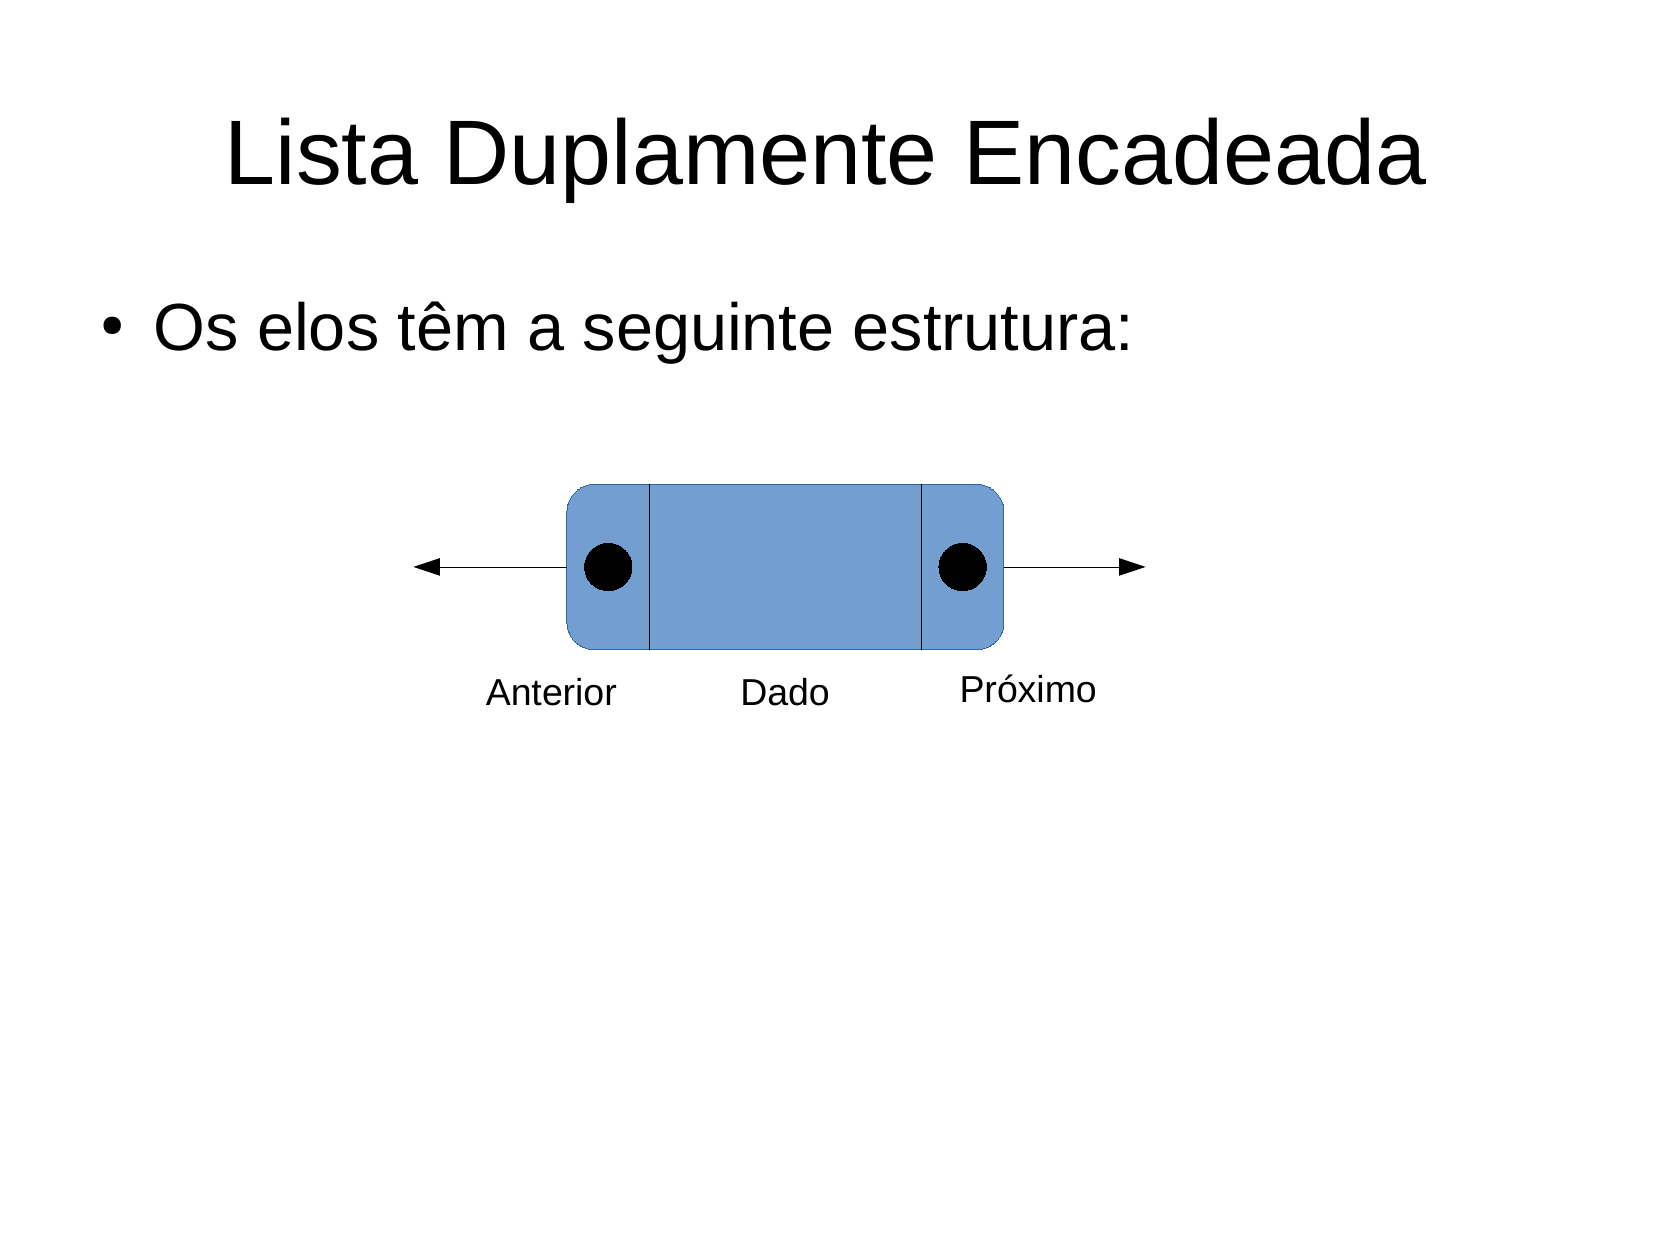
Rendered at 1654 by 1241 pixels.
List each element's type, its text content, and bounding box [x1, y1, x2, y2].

text_box Anterior [471, 663, 638, 721]
list Os elos têm a seguinte estrutura: [82, 290, 1571, 1010]
title Lista Duplamente Encadeada [82, 49, 1571, 257]
text_box [922, 484, 1004, 650]
text_box Dado [725, 663, 845, 721]
text_box Próximo [944, 661, 1112, 719]
text_box [650, 484, 921, 650]
text_box [566, 484, 649, 650]
